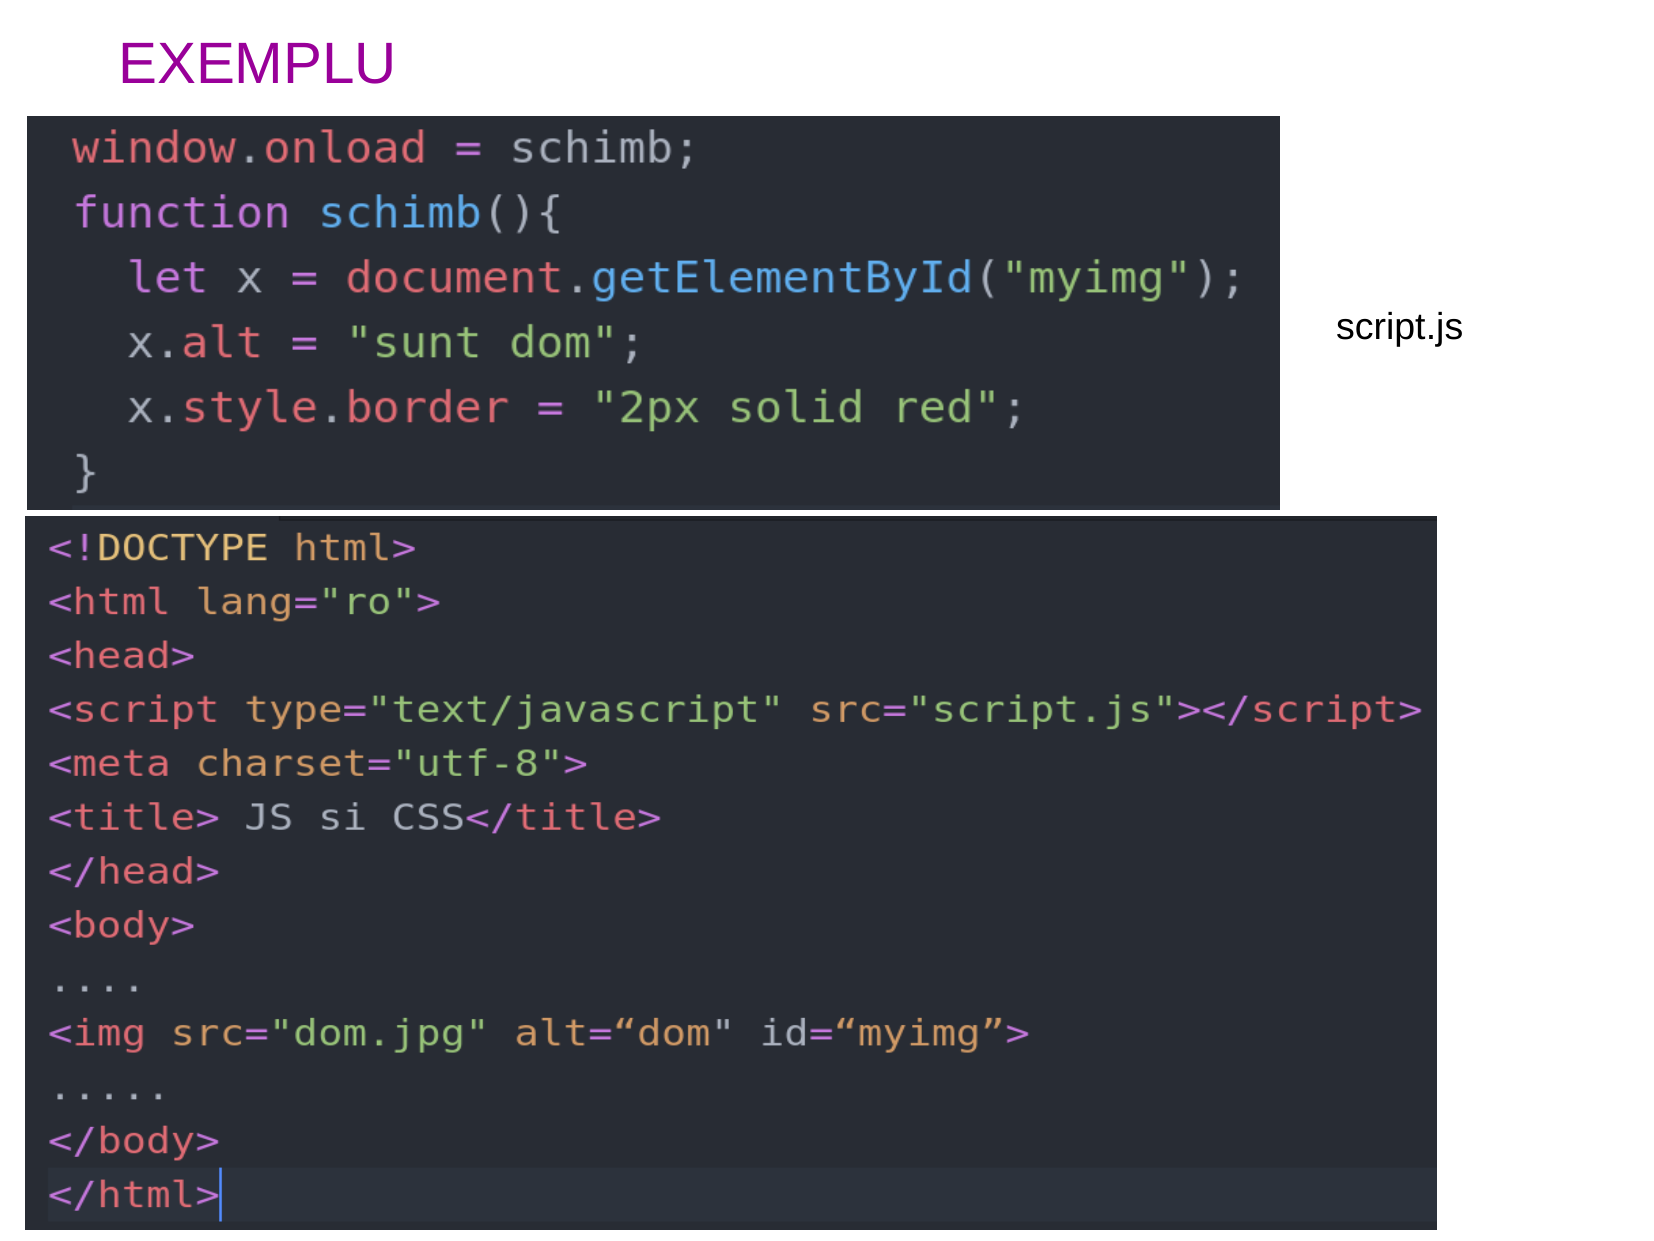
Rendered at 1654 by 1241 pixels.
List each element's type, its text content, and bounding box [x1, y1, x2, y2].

text_box script.js [1321, 298, 1479, 356]
picture [27, 116, 1280, 510]
picture [25, 516, 1437, 1230]
text_box EXEMPLU [103, 23, 412, 104]
text_box ex_dom.html [1437, 546, 1444, 646]
